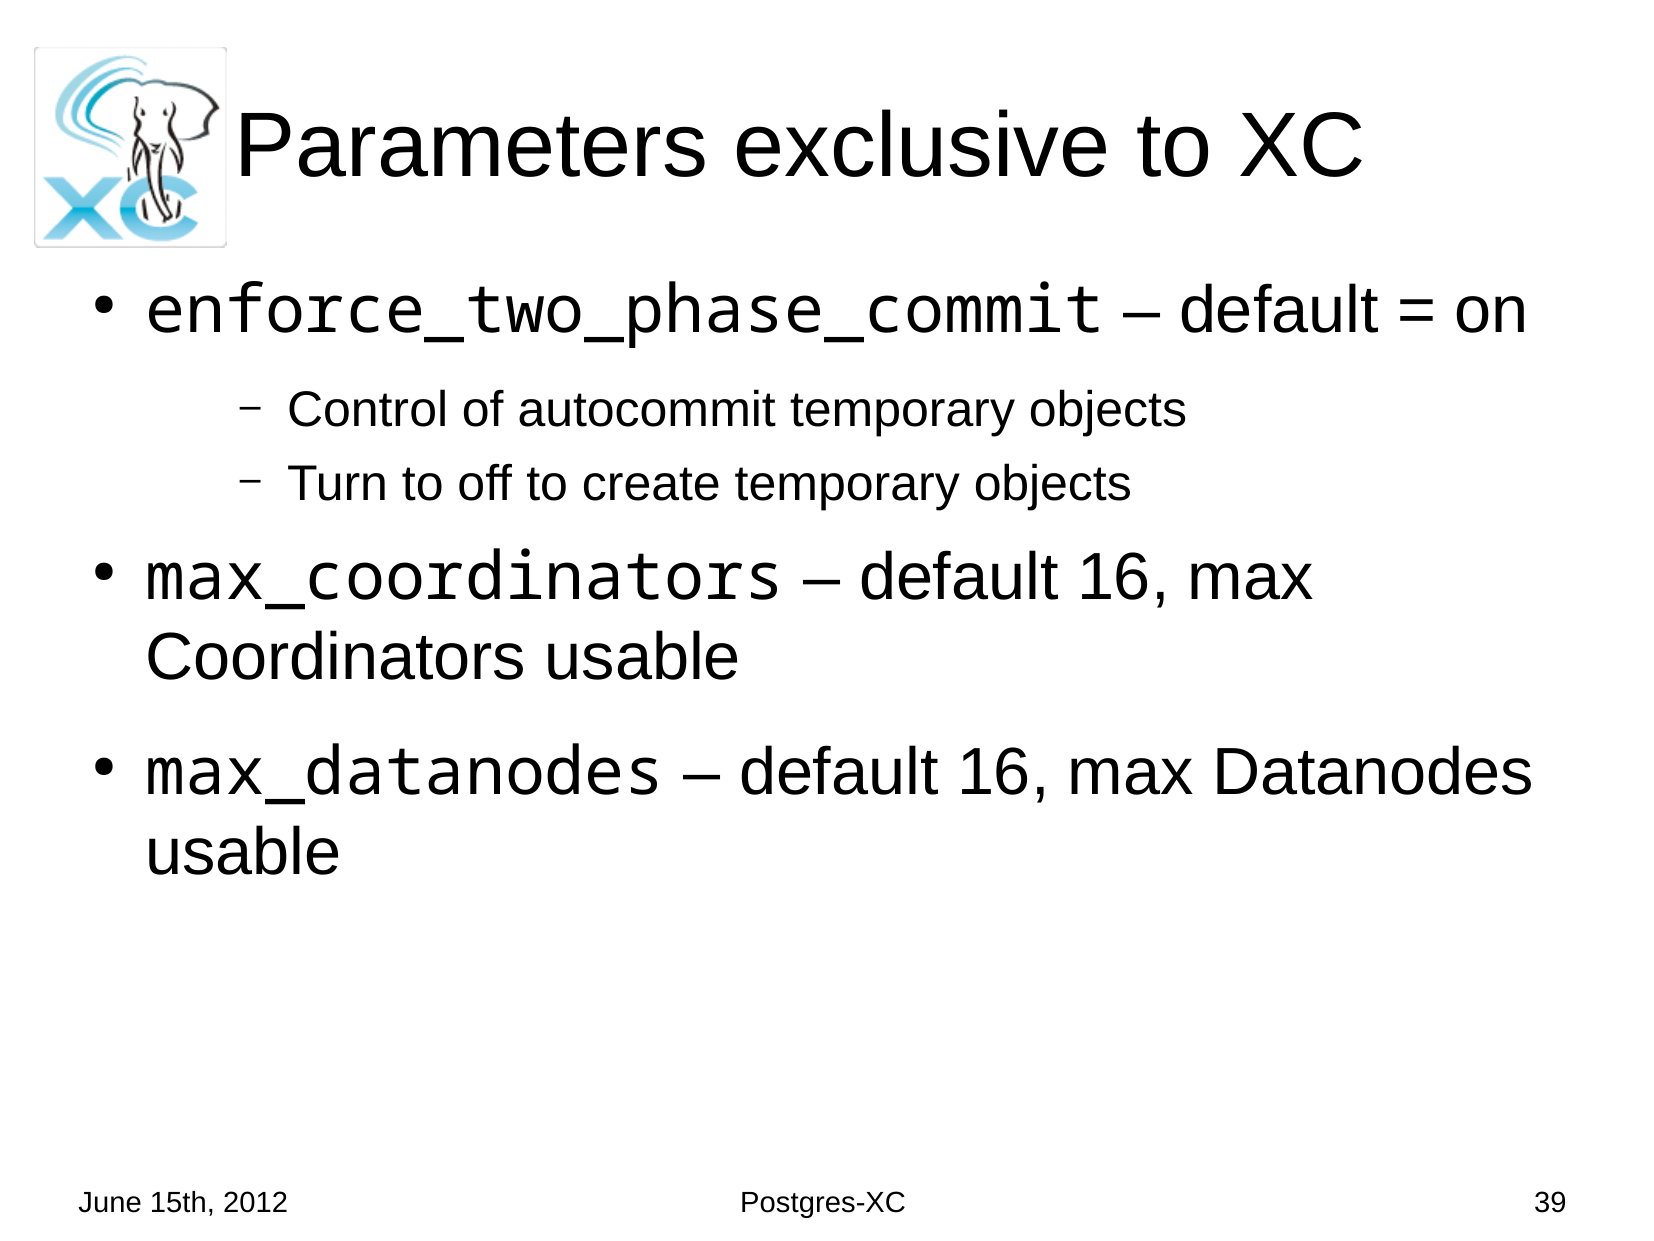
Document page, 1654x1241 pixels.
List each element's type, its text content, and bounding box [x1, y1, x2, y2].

list enforce_two_phase_commit – default = on Control of autocommit temporary objects Turn to off to create temporary objects max_coordinators – default 16, max Coordinators usable max_datanodes – default 16, max Datanodes usable [74, 261, 1563, 981]
picture [34, 47, 227, 248]
title Parameters exclusive to XC [234, 40, 1599, 248]
